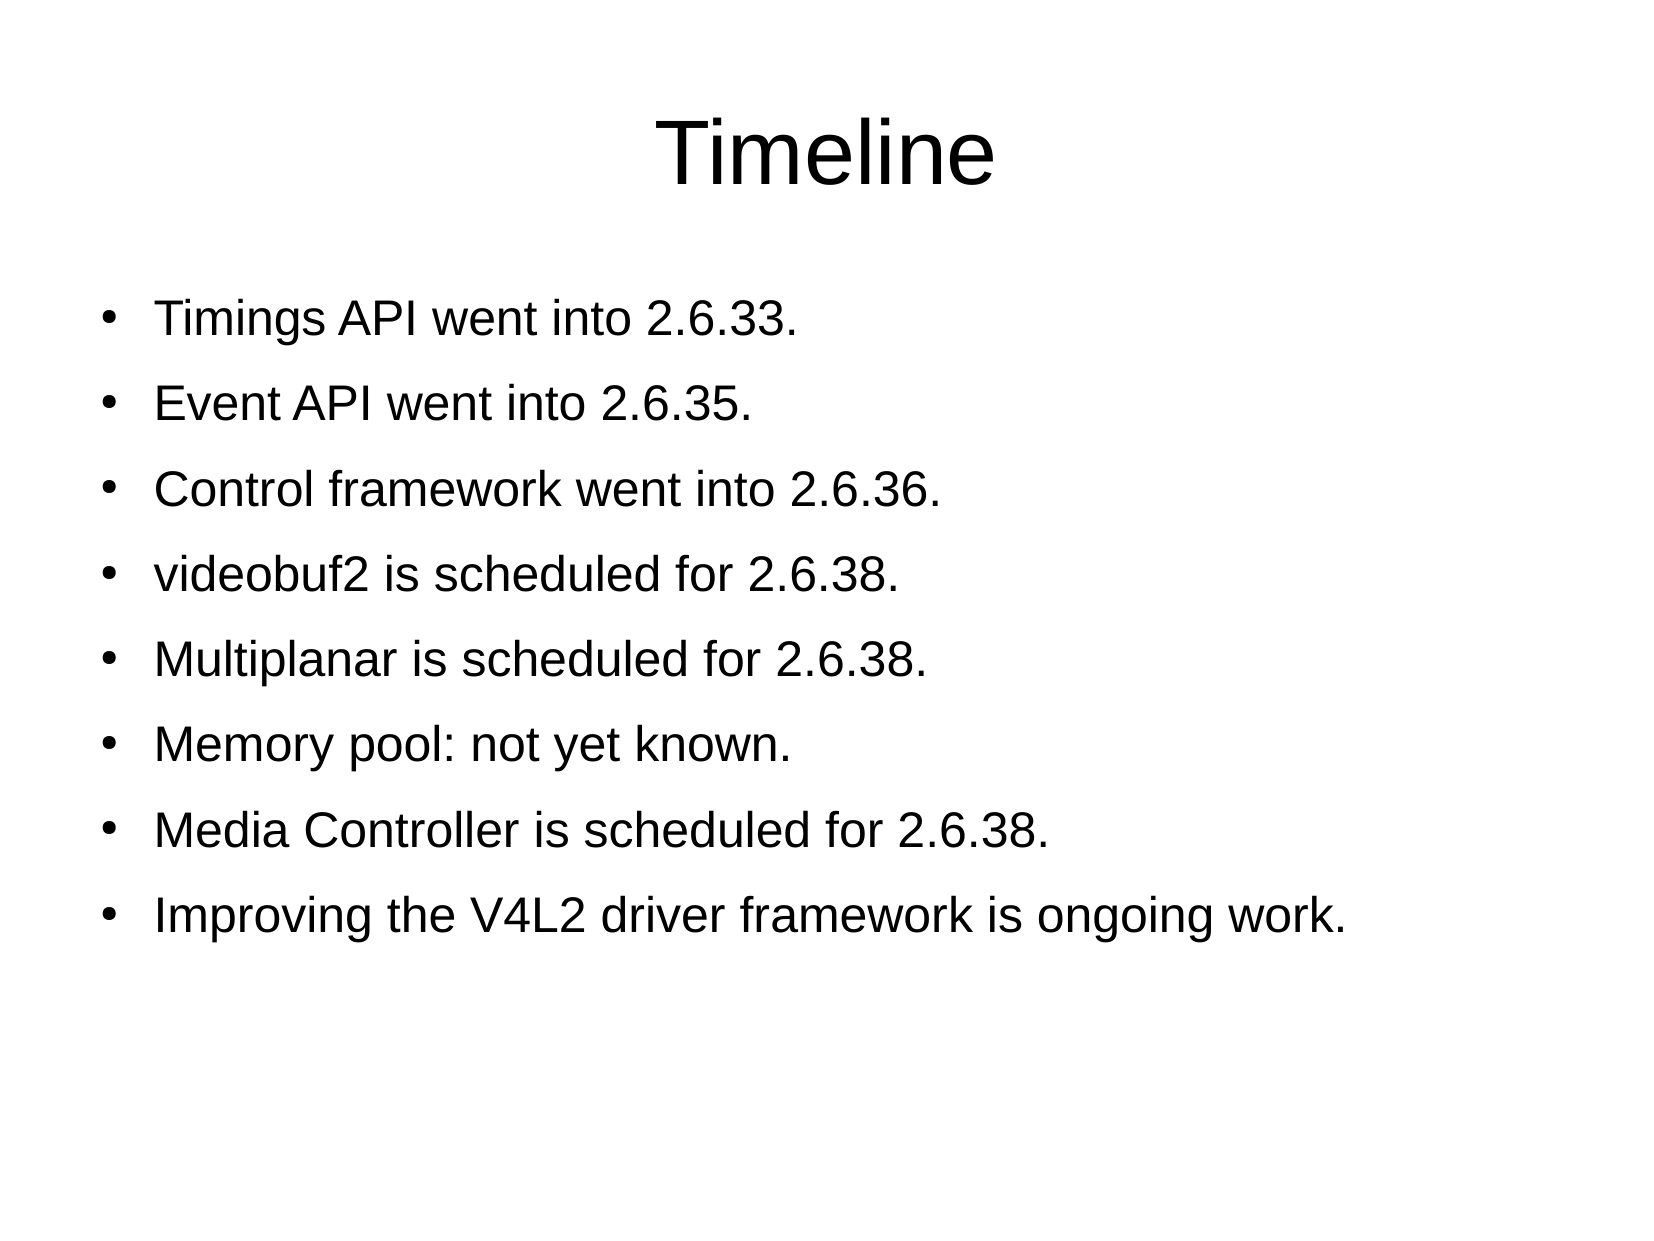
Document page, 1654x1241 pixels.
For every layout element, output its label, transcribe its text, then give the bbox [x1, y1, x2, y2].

title Timeline [82, 56, 1571, 250]
list Timings API went into 2.6.33. Event API went into 2.6.35. Control framework went into 2.6.36. videobuf2 is scheduled for 2.6.38. Multiplanar is scheduled for 2.6.38. Memory pool: not yet known. Media Controller is scheduled for 2.6.38. Improving the V4L2 driver framework is ongoing work. [82, 290, 1571, 1094]
